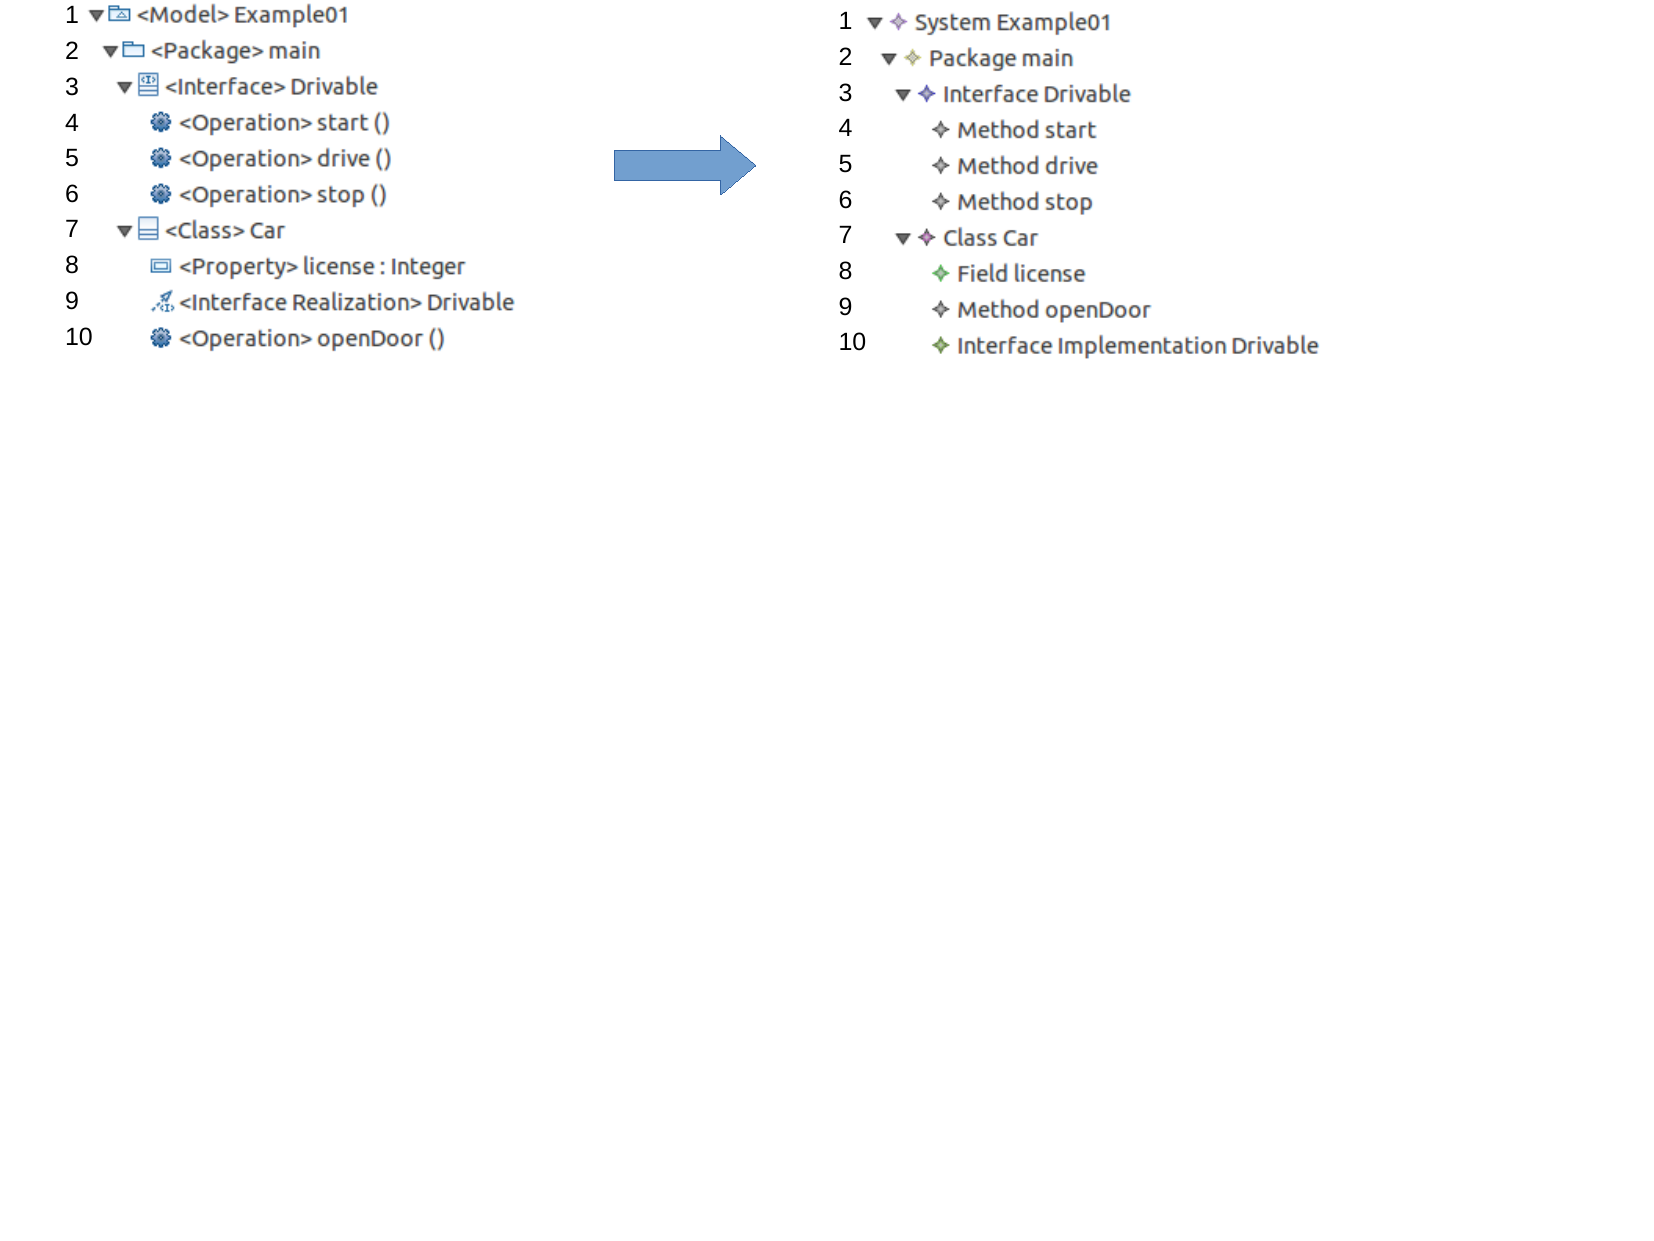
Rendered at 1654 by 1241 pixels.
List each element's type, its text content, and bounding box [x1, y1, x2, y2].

text_box [614, 135, 756, 195]
picture [125, 1, 521, 359]
picture [898, 7, 1327, 369]
list 1 2 3 4 5 6 7 8 9 10 [767, 7, 898, 957]
list 1 2 3 4 5 6 7 8 9 10 [0, 1, 125, 951]
